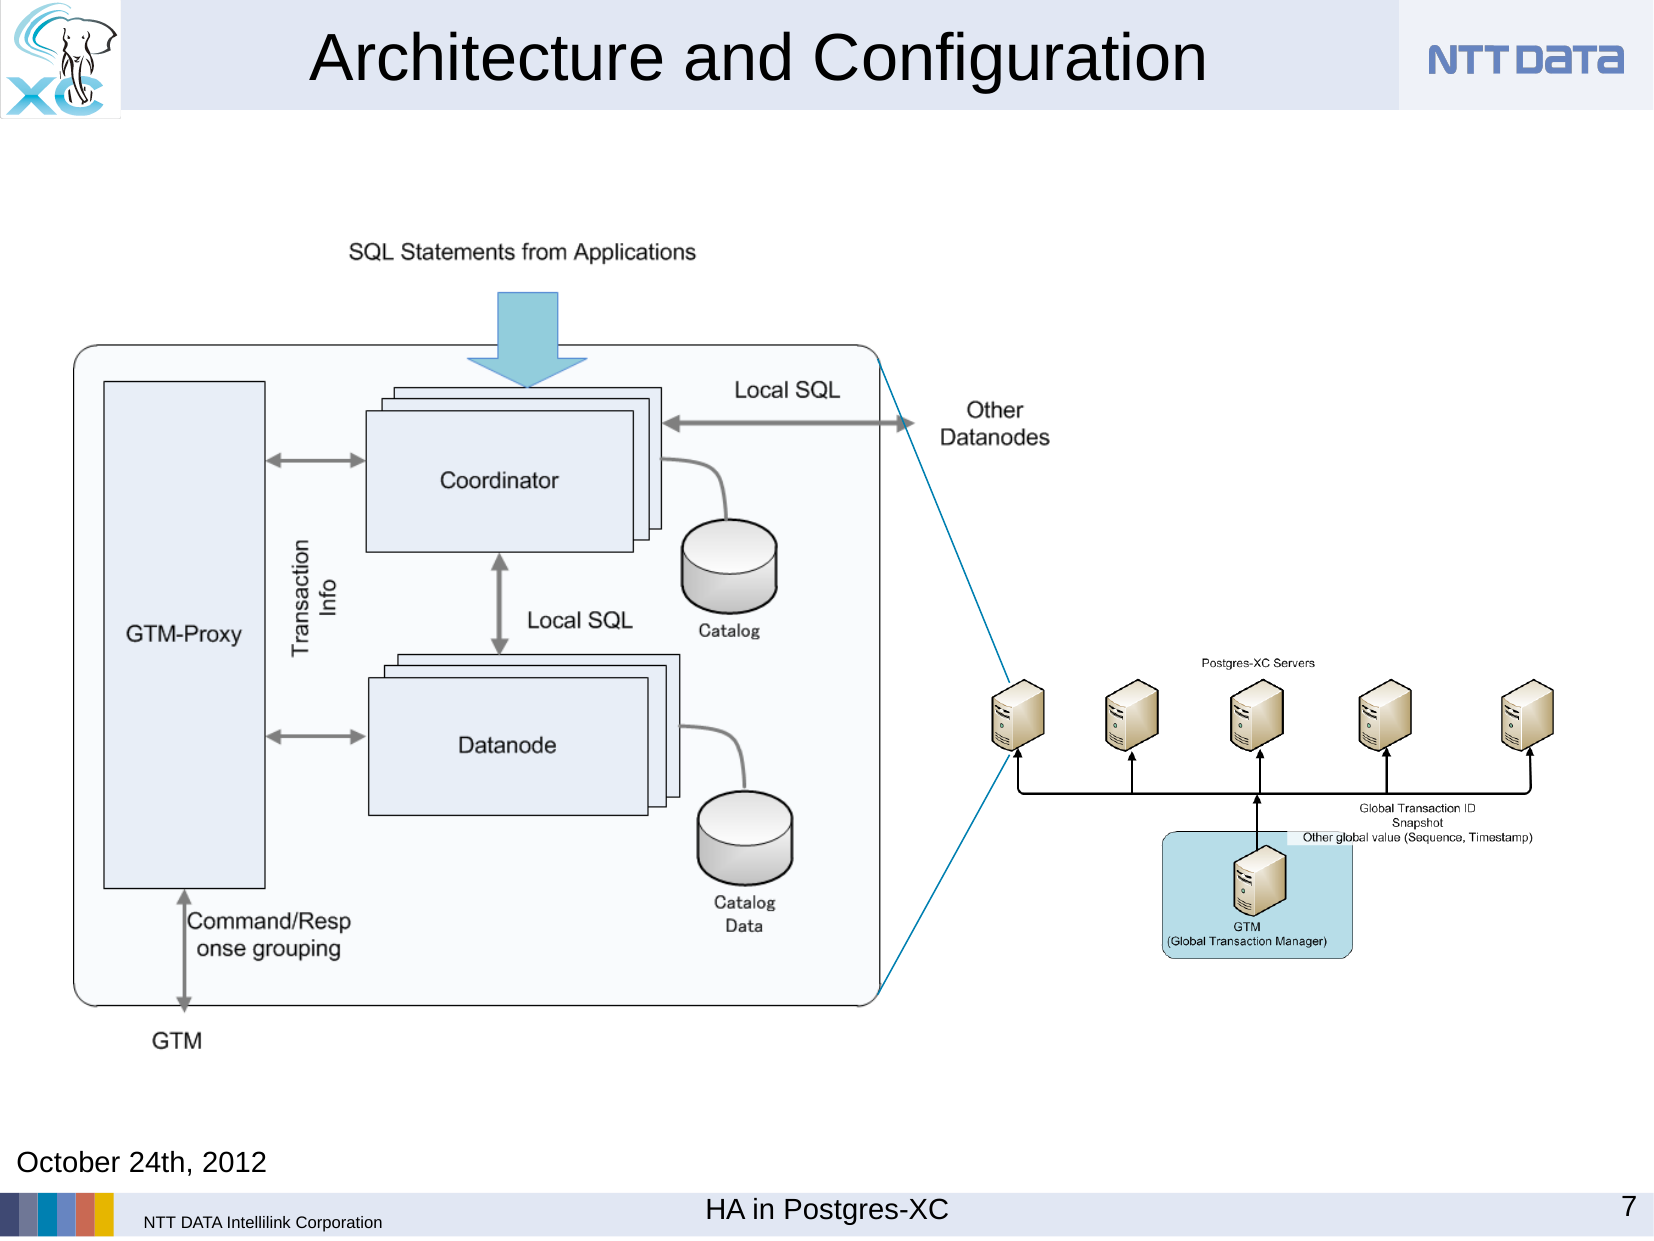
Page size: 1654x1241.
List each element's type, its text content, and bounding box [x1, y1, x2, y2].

picture [73, 236, 1554, 1055]
title Architecture and Configuration [120, 3, 1399, 110]
picture [1429, 45, 1624, 74]
picture [0, 0, 121, 119]
